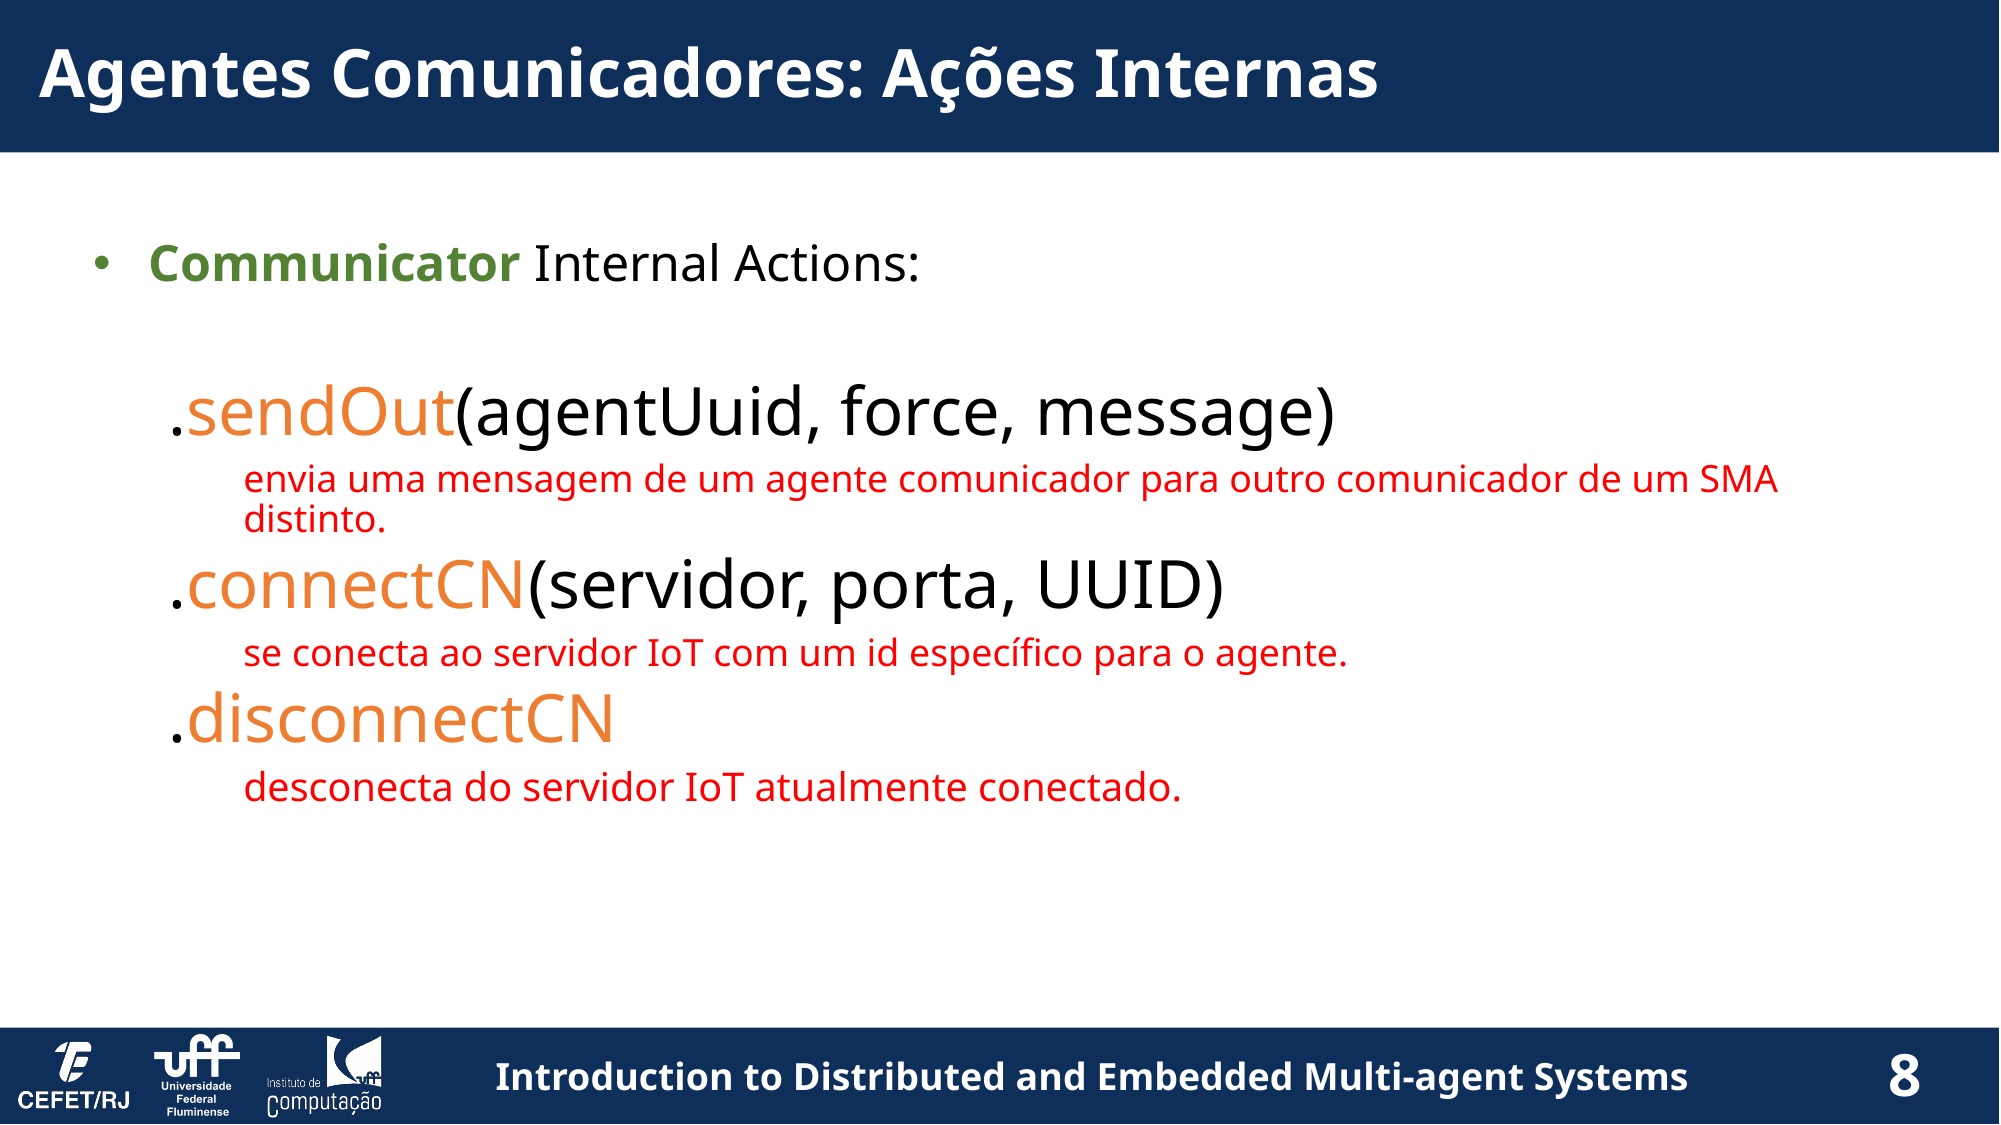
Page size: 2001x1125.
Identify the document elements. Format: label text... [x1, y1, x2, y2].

picture [18, 1021, 129, 1125]
picture [153, 1033, 241, 1121]
text_box Agentes Comunicadores: Ações Internas [25, 23, 1999, 119]
text_box Communicator Internal Actions: .sendOut(agentUuid, force, message) envia uma mensagem de um agente comunicador para outro comunicador de um SMA distinto. .connectCN(servidor, porta, UUID) se conecta ao servidor IoT com um id específico para o agente. .disconnectCN desconecta do servidor IoT atualmente conectado. [78, 231, 1832, 1005]
picture [265, 1033, 383, 1118]
